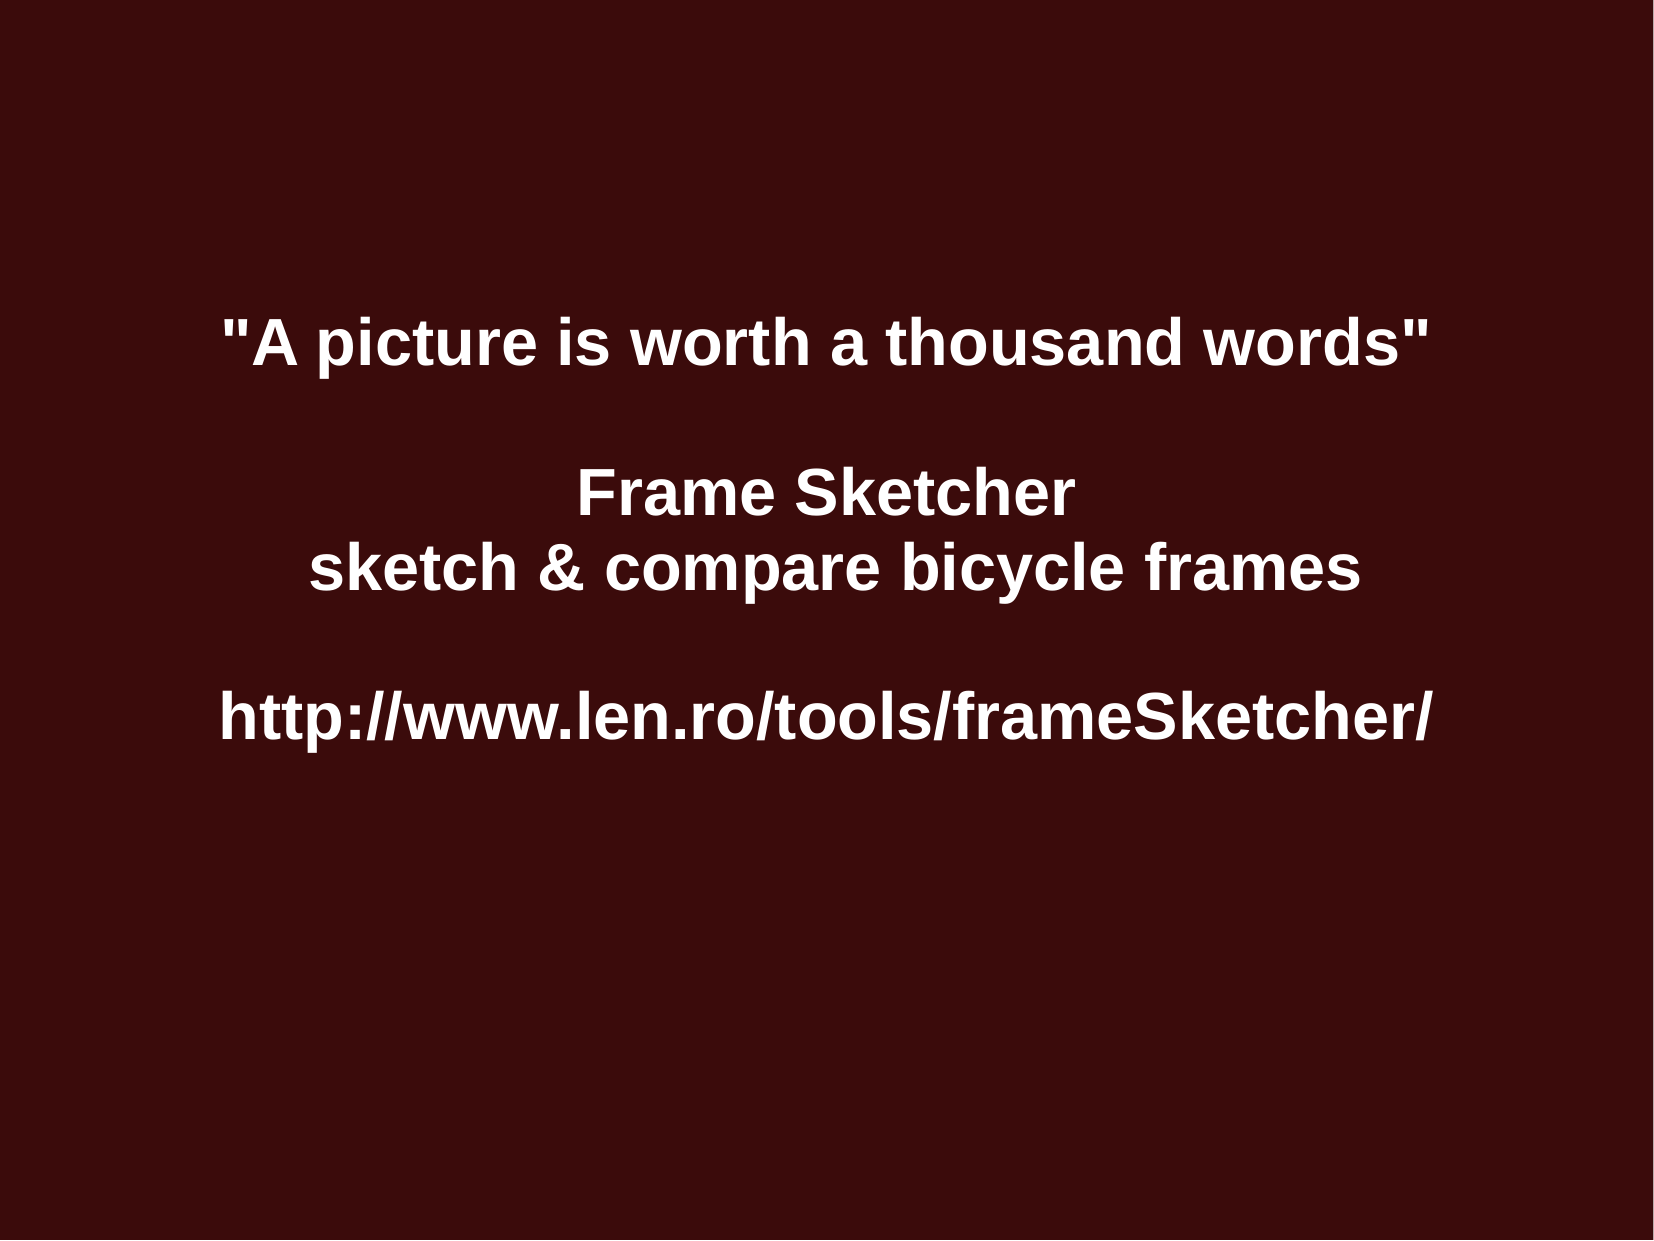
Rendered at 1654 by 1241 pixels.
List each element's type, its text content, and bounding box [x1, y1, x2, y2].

subtitle "A picture is worth a thousand words" Frame Sketcher sketch & compare bicycle frames http://www.len.ro/tools/frameSketcher/ [82, 49, 1571, 1010]
